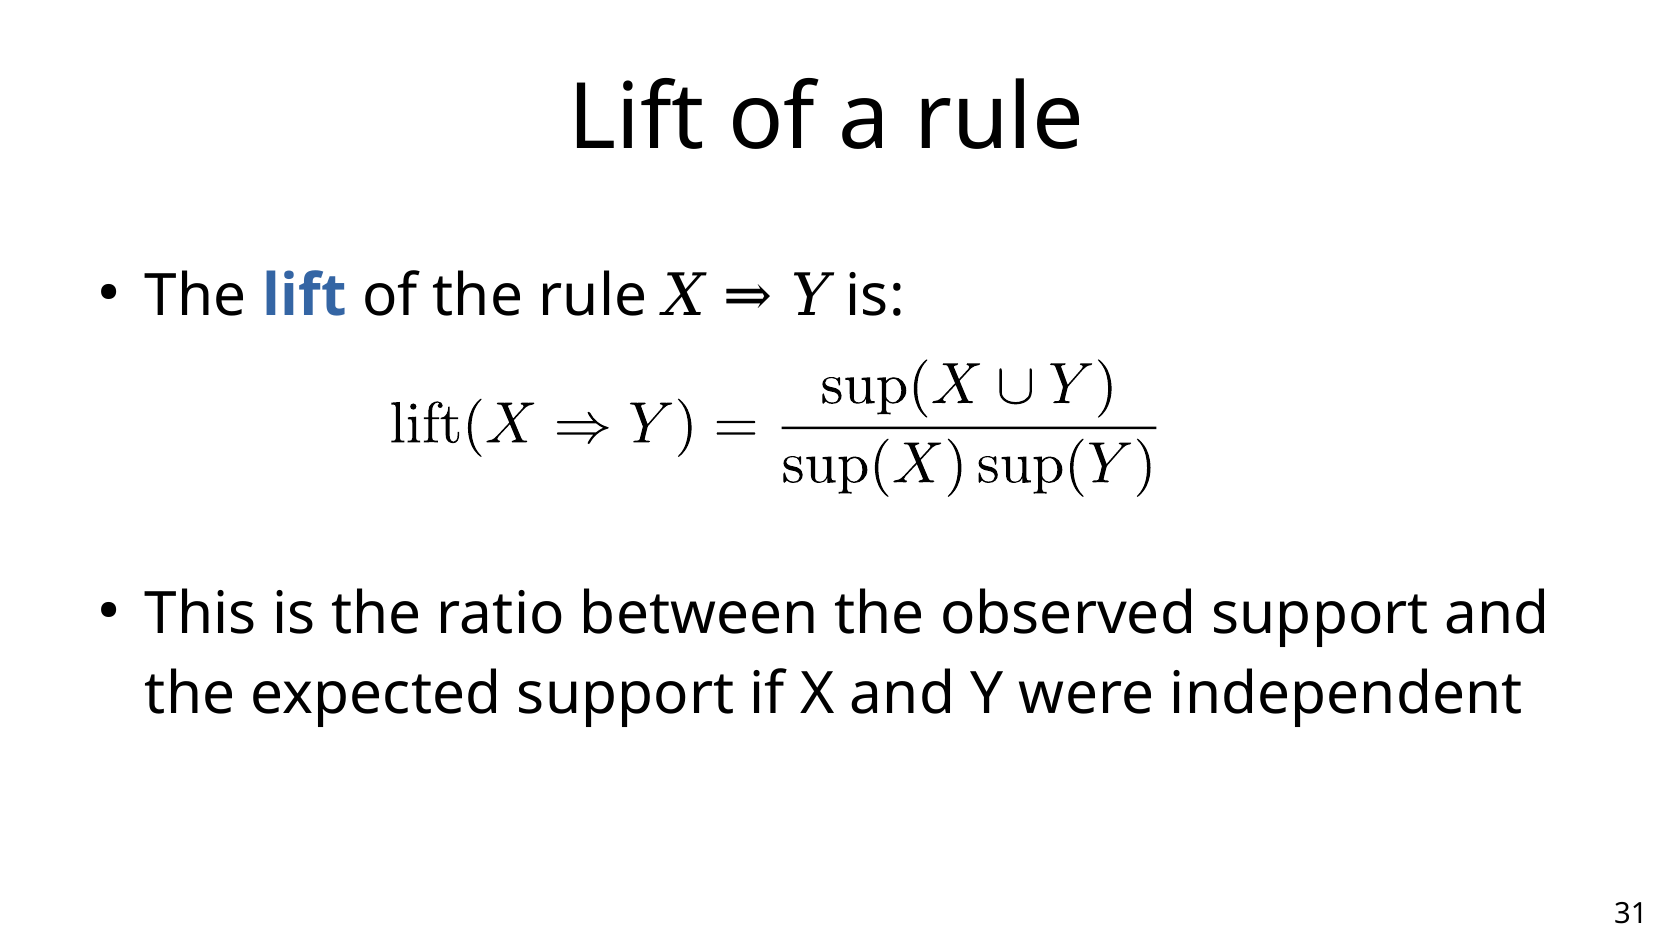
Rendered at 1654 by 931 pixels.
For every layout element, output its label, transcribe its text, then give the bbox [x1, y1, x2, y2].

title Lift of a rule [82, 1, 1571, 226]
text_box [389, 359, 1157, 497]
list The lift of the rule X ⇒ Y is: This is the ratio between the observed support and the expected support if X and Y were independent [82, 253, 1571, 793]
